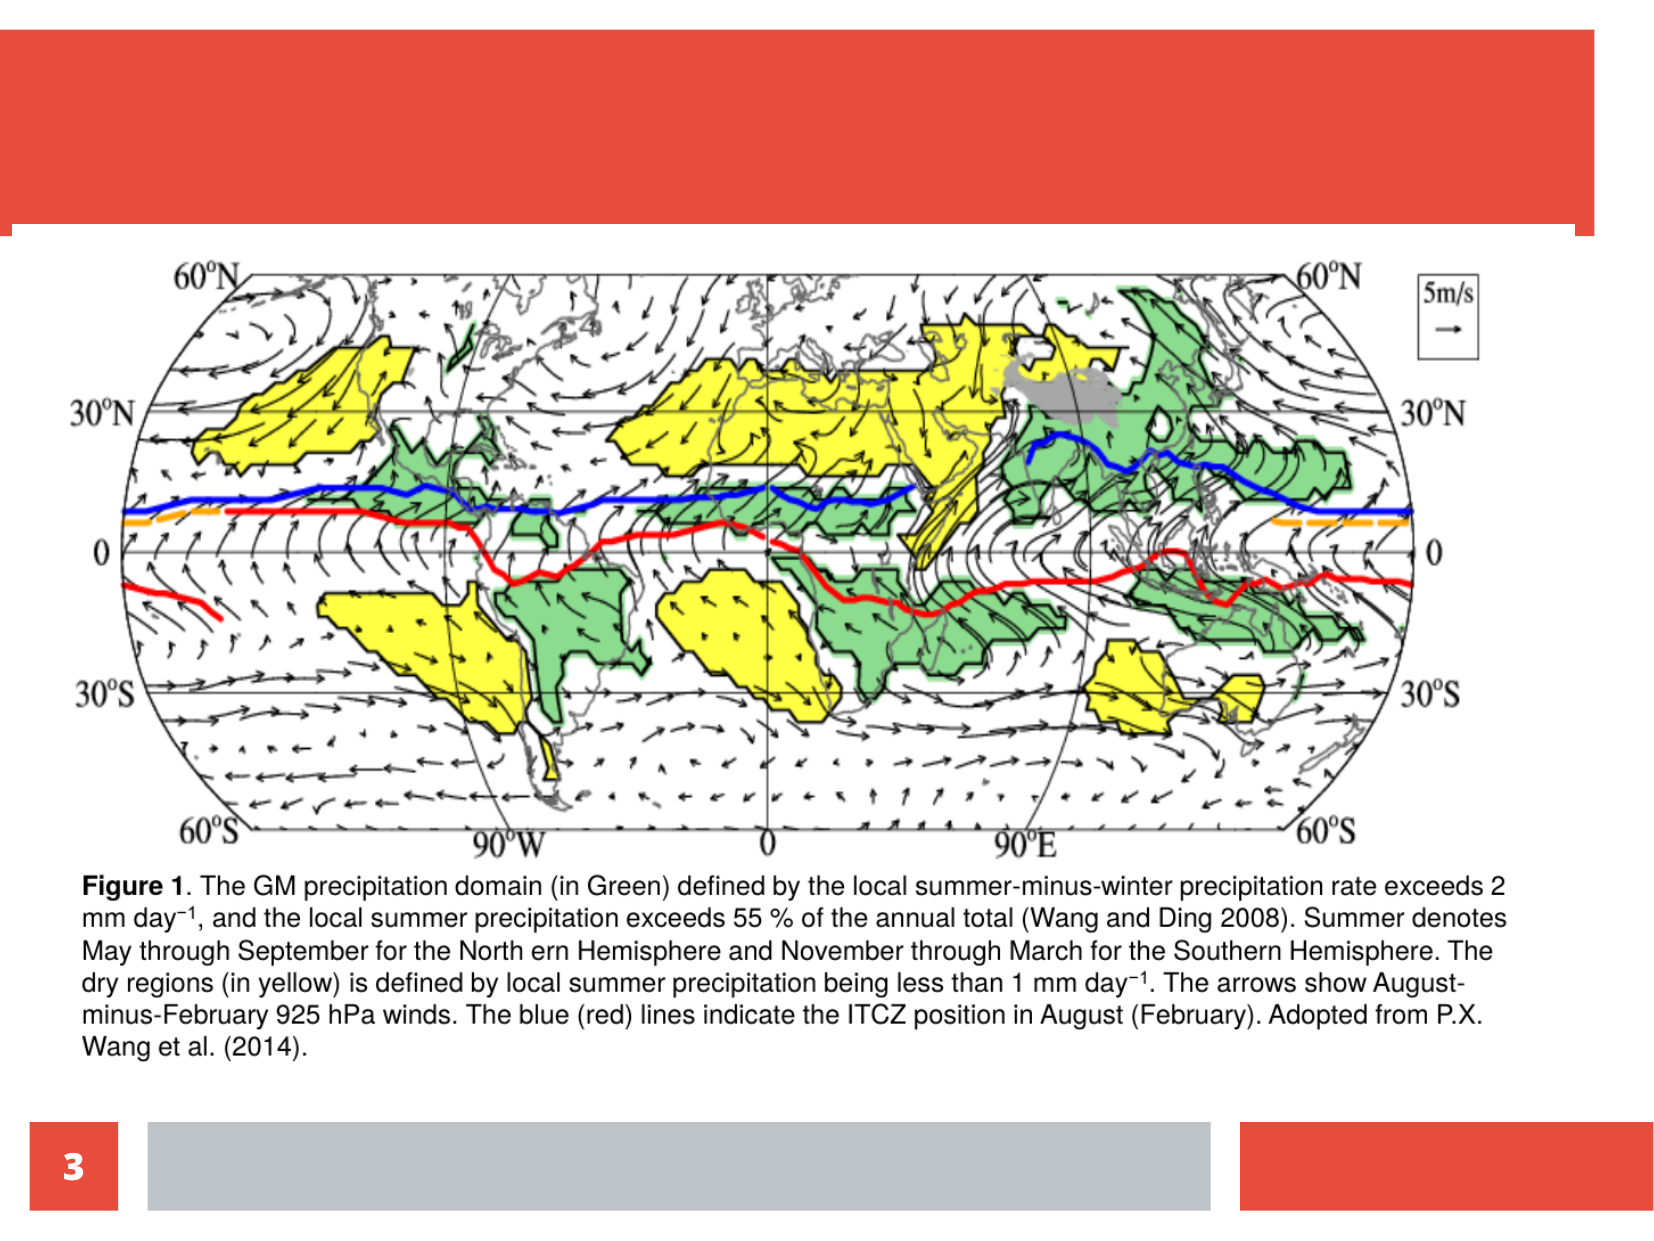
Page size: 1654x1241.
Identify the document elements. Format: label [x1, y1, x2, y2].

picture [12, 224, 1575, 1075]
